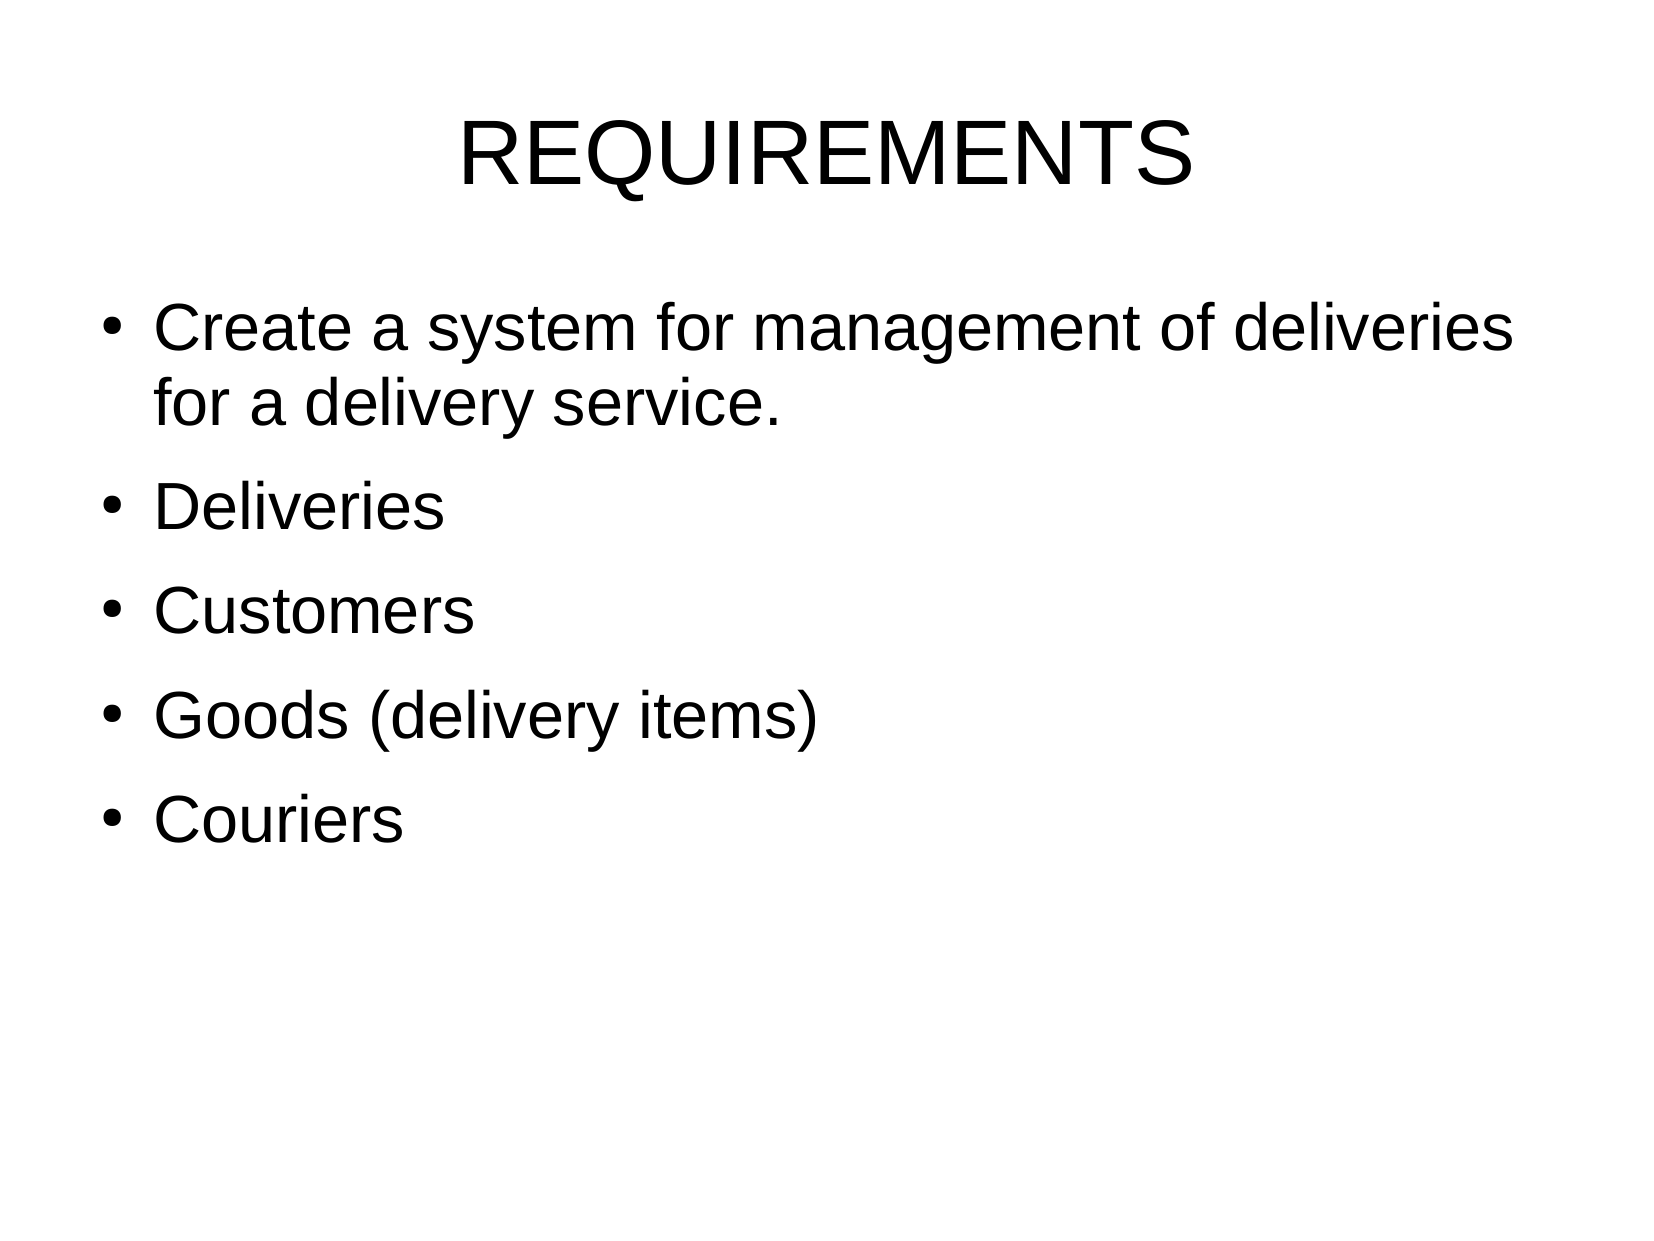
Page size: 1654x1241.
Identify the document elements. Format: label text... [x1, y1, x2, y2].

list Create a system for management of deliveries for a delivery service. Deliveries Customers Goods (delivery items) Couriers [82, 290, 1571, 1010]
title REQUIREMENTS [82, 49, 1571, 257]
